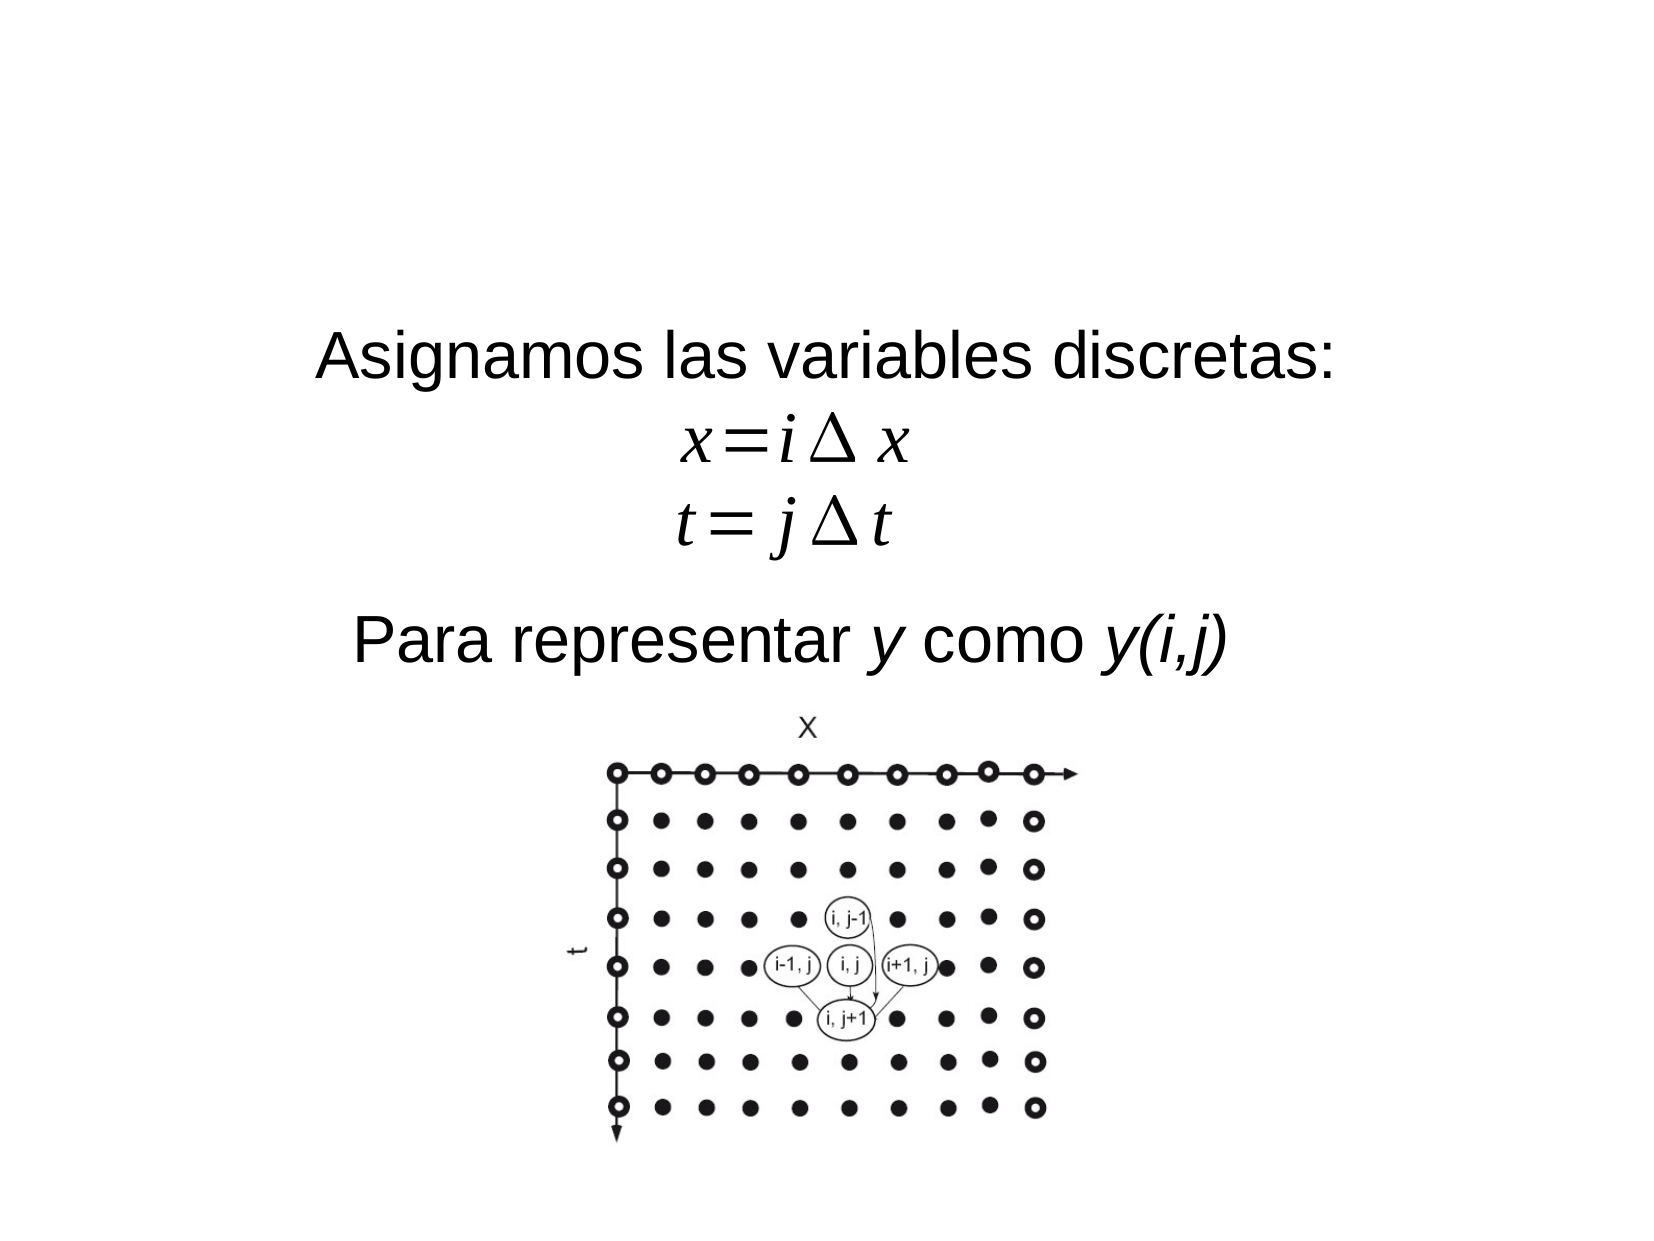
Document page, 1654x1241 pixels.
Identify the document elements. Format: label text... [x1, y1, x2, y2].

picture [533, 694, 1093, 1152]
chart [669, 398, 916, 562]
subtitle Asignamos las variables discretas: [82, 297, 1571, 414]
text_box Para representar y como y(i,j) [47, 569, 1536, 709]
